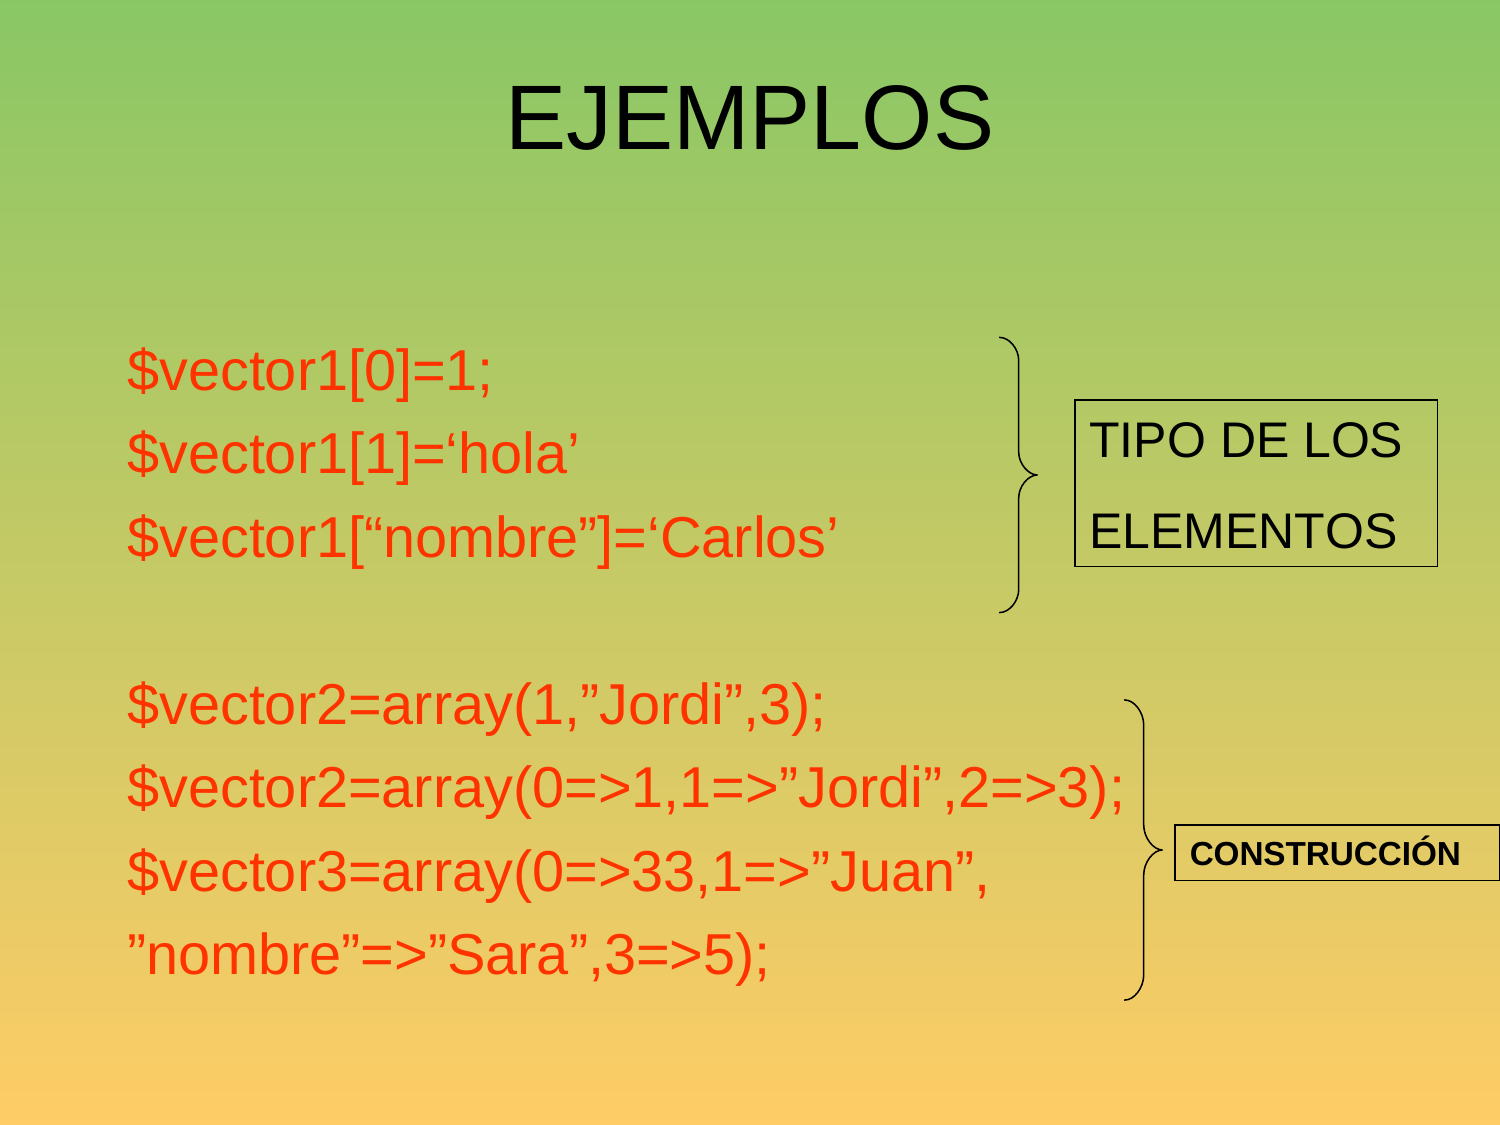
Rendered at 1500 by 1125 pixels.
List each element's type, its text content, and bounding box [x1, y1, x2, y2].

text_box CONSTRUCCIÓN [1174, 824, 1500, 881]
list $vector1[0]=1; $vector1[1]=‘hola’ $vector1[“nombre”]=‘Carlos’ $vector2=array(1,”Jordi”,3); $vector2=array(0=>1,1=>”Jordi”,2=>3); $vector3=array(0=>33,1=>”Juan”, ”nombre”=>”Sara”,3=>5); [112, 324, 1388, 1000]
title EJEMPLOS [0, 0, 1500, 225]
text_box TIPO DE LOS ELEMENTOS [1074, 399, 1438, 567]
